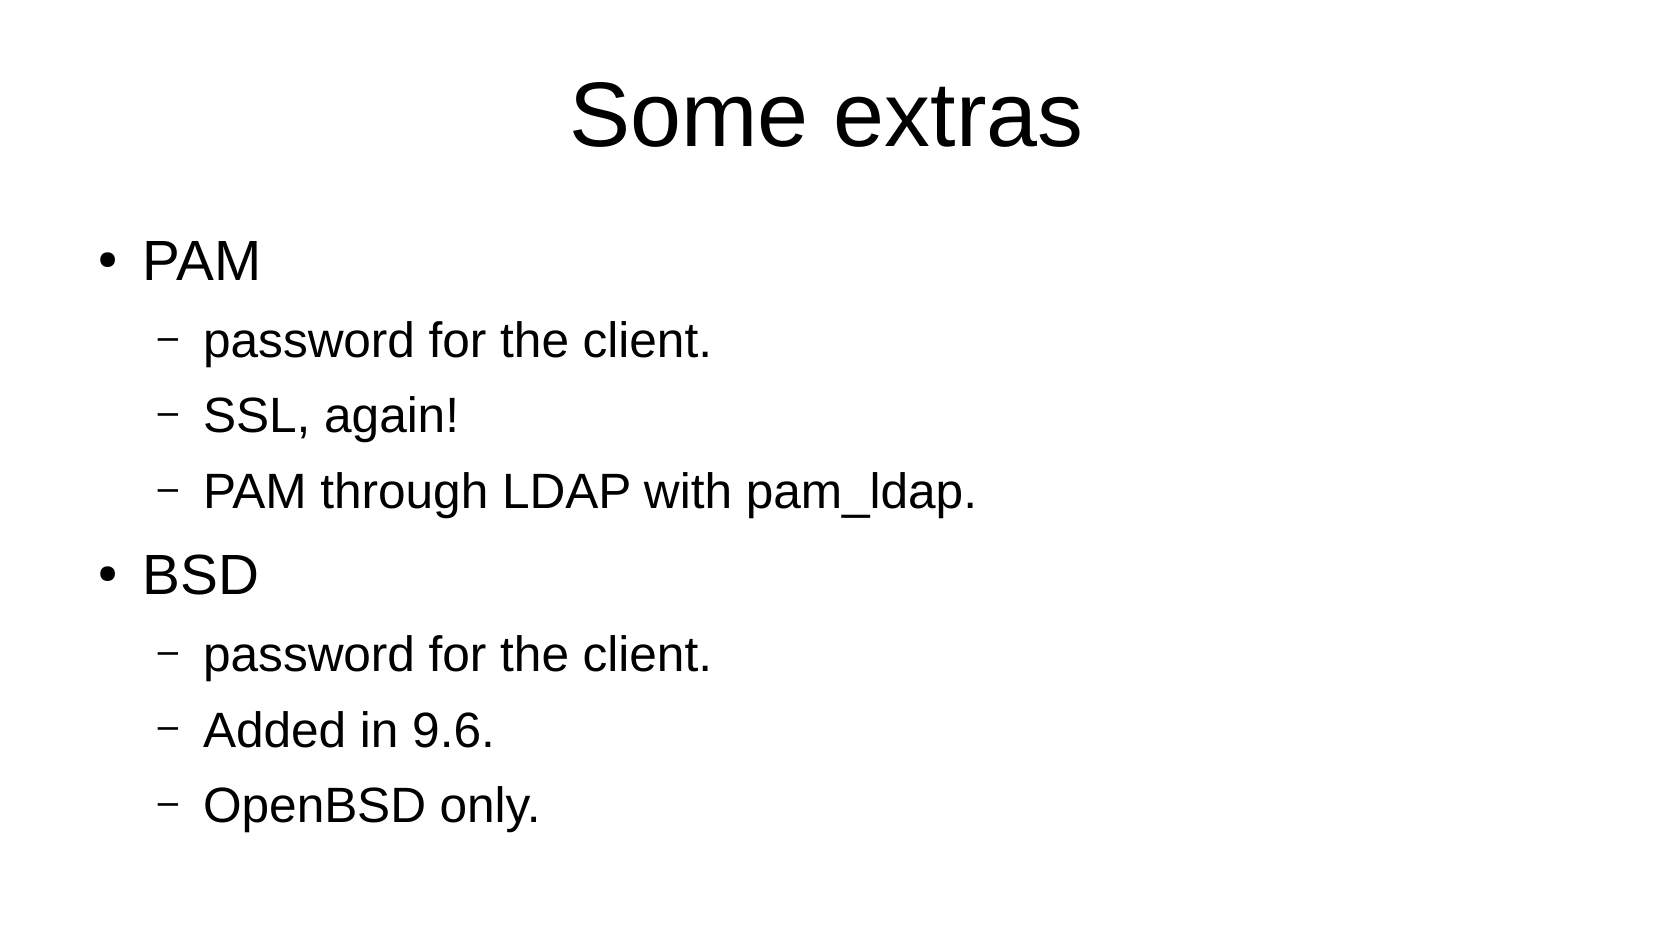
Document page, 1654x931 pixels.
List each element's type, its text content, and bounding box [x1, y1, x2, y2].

list PAM password for the client. SSL, again! PAM through LDAP with pam_ldap. BSD password for the client. Added in 9.6. OpenBSD only. [82, 229, 1571, 837]
title Some extras [82, 37, 1571, 193]
